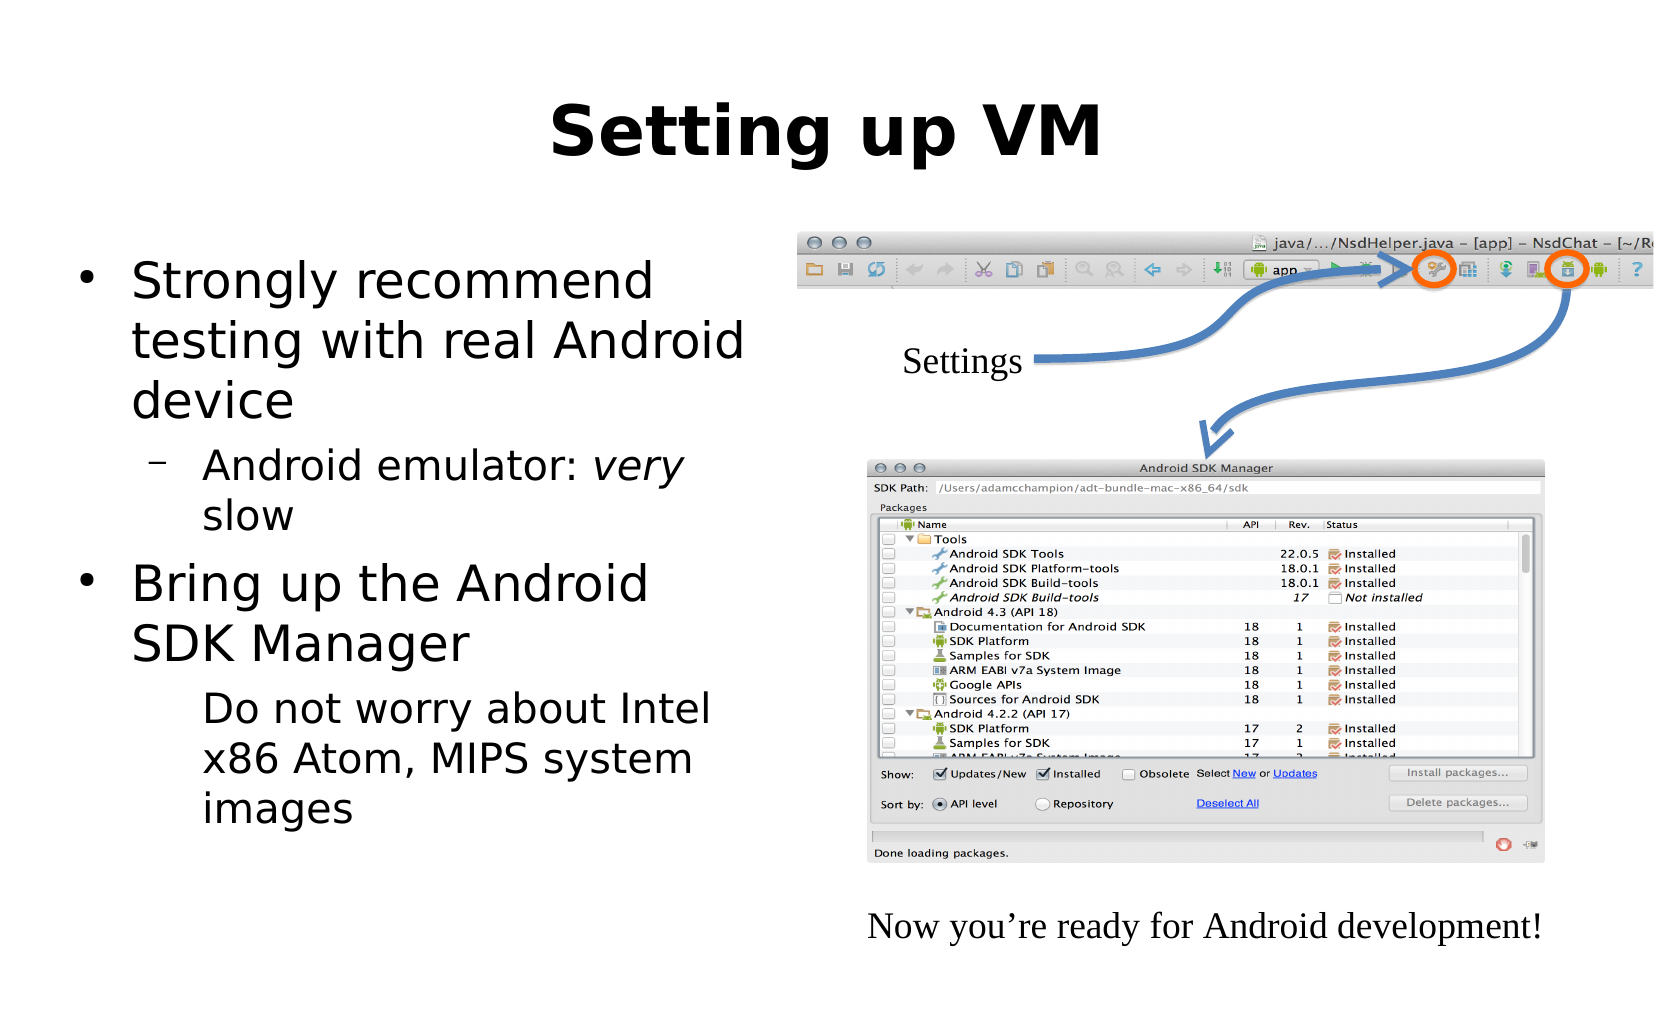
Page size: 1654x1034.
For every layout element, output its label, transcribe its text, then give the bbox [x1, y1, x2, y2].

title Setting up VM [82, 41, 1571, 214]
picture [1385, 273, 1421, 289]
text_box Settings [887, 328, 1038, 389]
list Strongly recommend testing with real Android device Android emulator: very slow Bring up the Android SDK Manager Do not worry about Intel x86 Atom, MIPS system images [45, 241, 776, 1007]
picture [867, 459, 1545, 863]
text_box Now you’re ready for Android development! [852, 892, 1560, 954]
picture [1418, 260, 1450, 281]
picture [1551, 260, 1583, 281]
picture [797, 231, 1654, 289]
